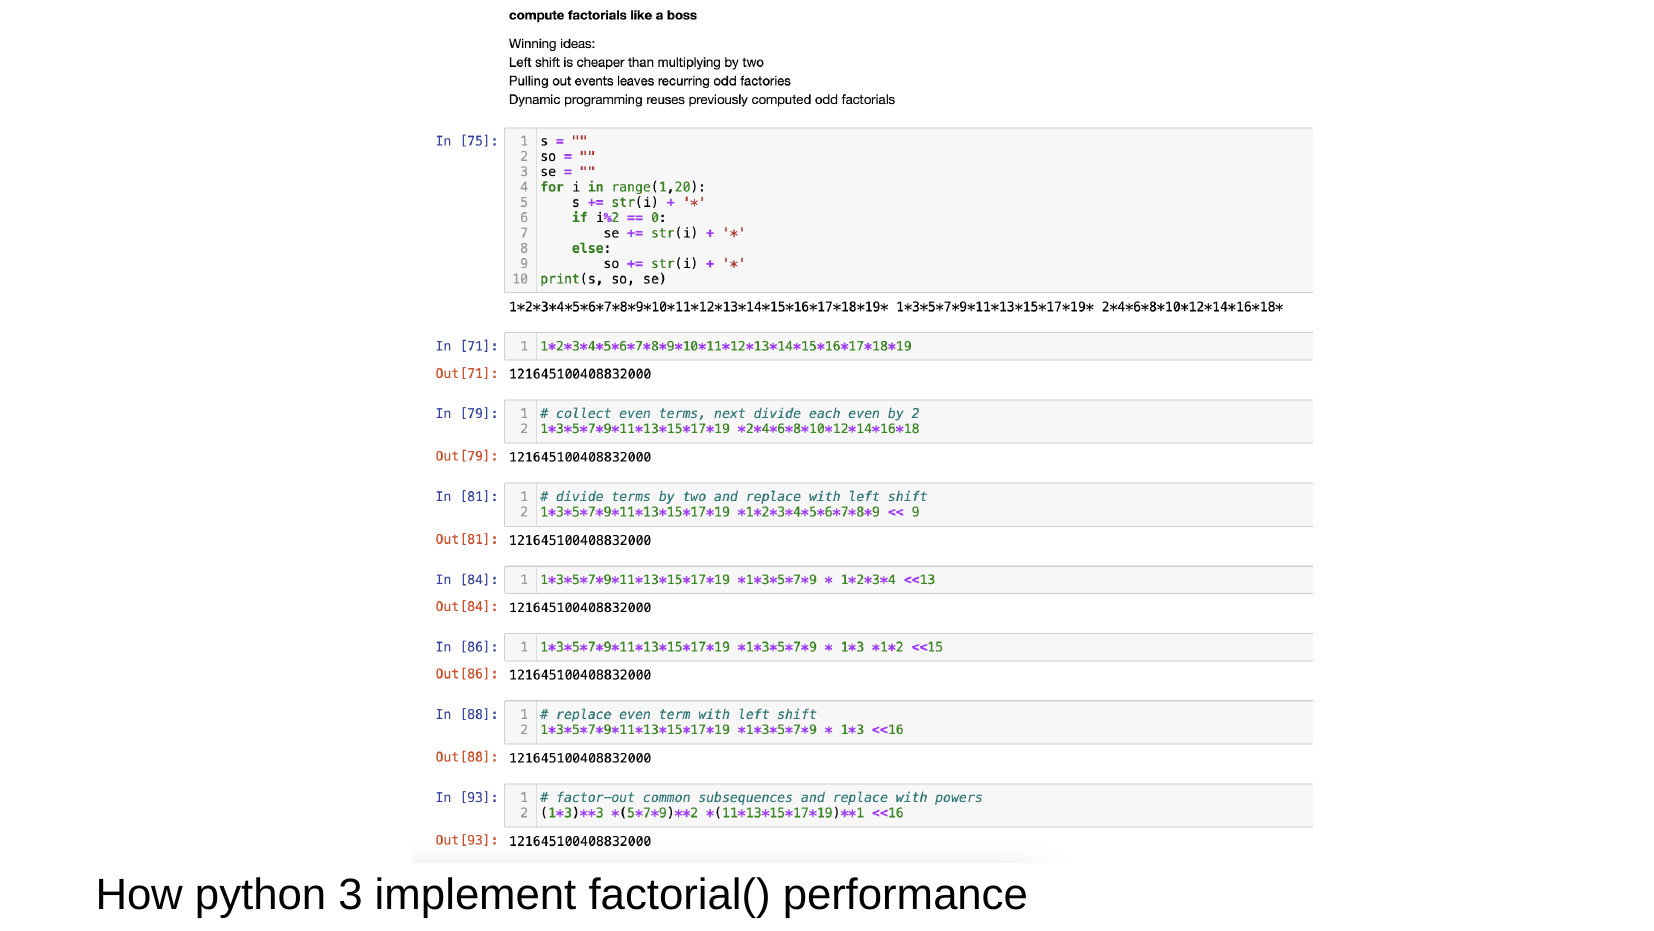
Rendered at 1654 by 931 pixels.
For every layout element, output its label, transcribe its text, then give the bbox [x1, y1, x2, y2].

text_box How python 3 implement factorial() performance [80, 862, 1044, 927]
picture [412, 3, 1313, 863]
